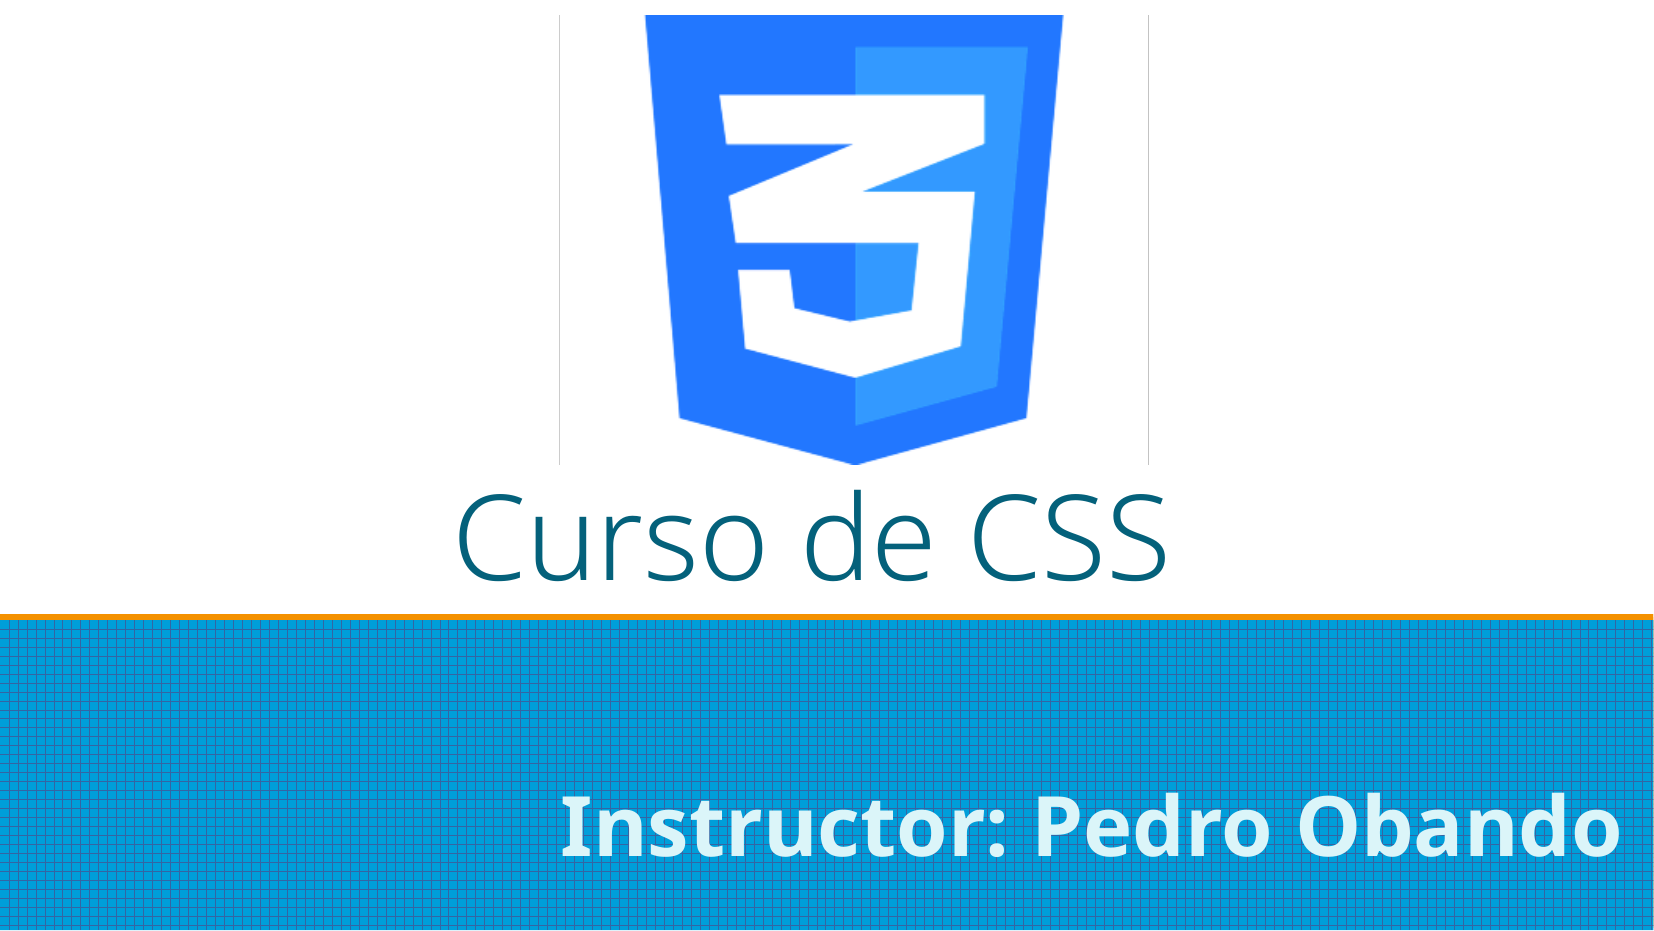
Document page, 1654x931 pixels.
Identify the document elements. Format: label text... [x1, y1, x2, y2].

picture [458, 15, 1241, 465]
subtitle Instructor: Pedro Obando [383, 767, 1625, 865]
title Curso de CSS [73, 452, 1551, 616]
